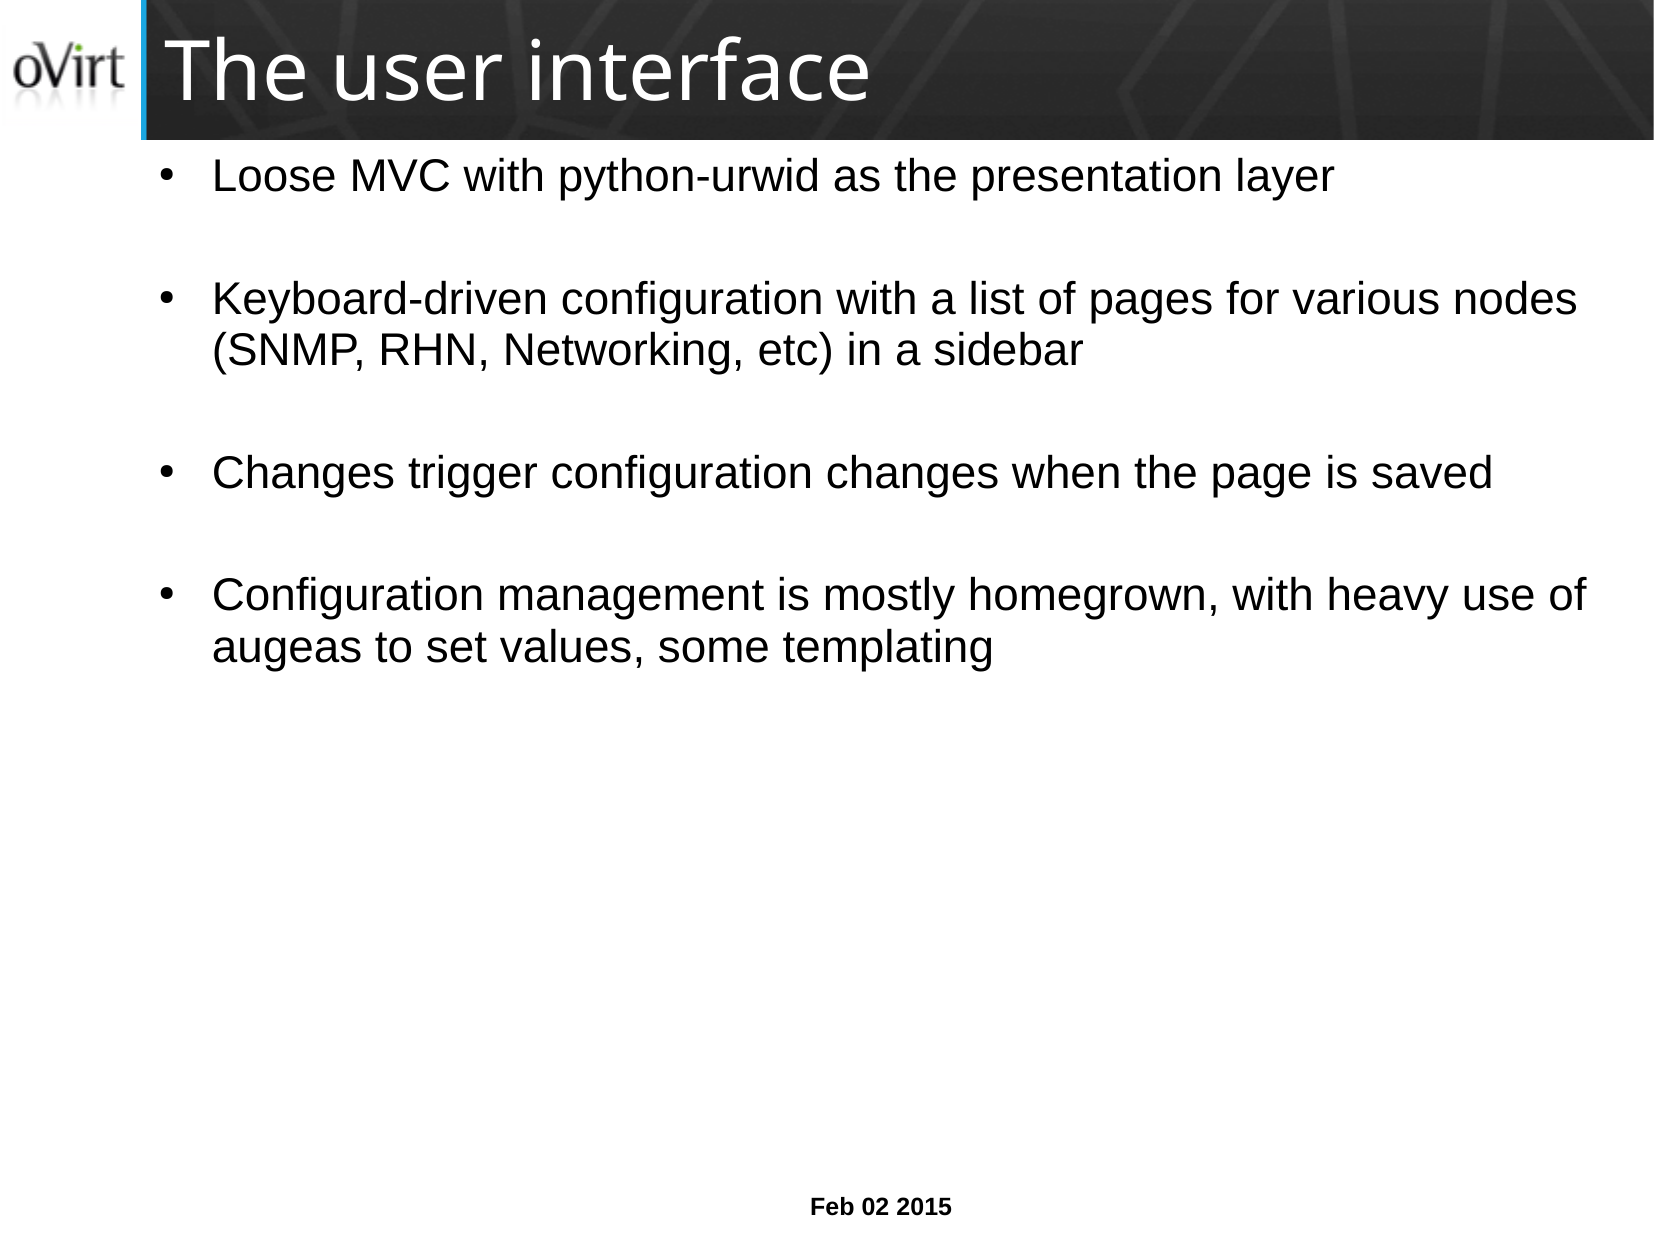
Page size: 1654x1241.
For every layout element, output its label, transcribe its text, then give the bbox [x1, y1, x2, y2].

picture [0, 0, 1654, 140]
list Loose MVC with python-urwid as the presentation layer Keyboard-driven configuration with a list of pages for various nodes (SNMP, RHN, Networking, etc) in a sidebar Changes trigger configuration changes when the page is saved Configuration management is mostly homegrown, with heavy use of augeas to set values, some templating [140, 150, 1630, 969]
title The user interface [164, 18, 1653, 119]
